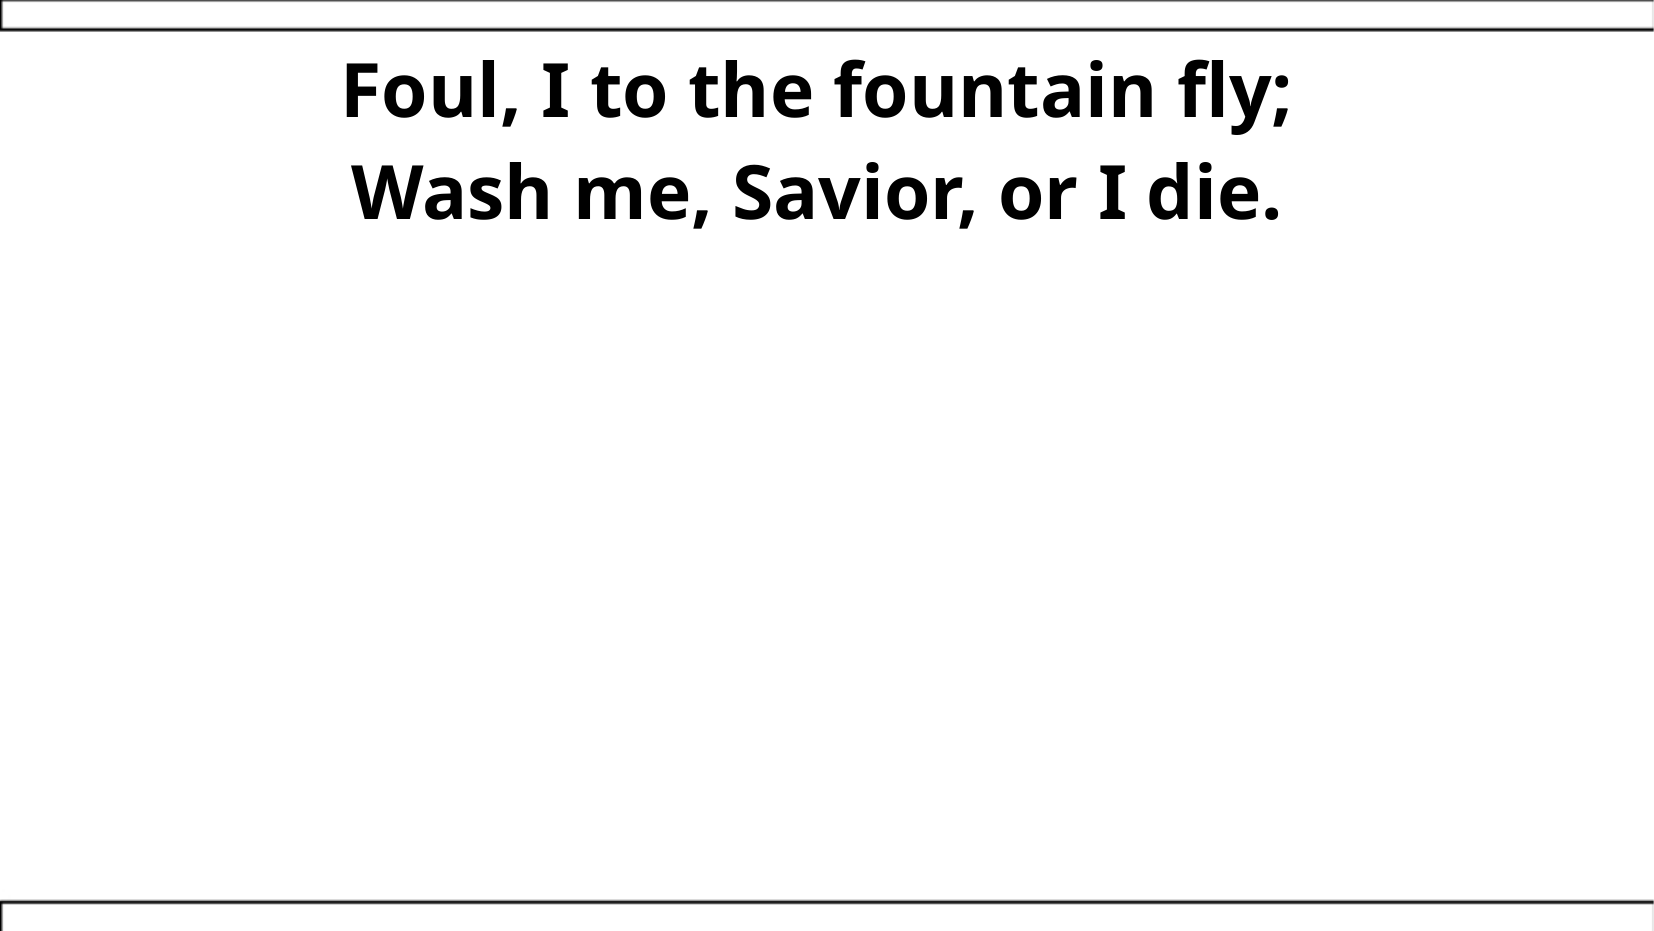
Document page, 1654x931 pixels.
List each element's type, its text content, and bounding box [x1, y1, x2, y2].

picture [0, 0, 1654, 931]
text_box Foul, I to the fountain fly; Wash me, Savior, or I die. [90, 30, 1546, 245]
